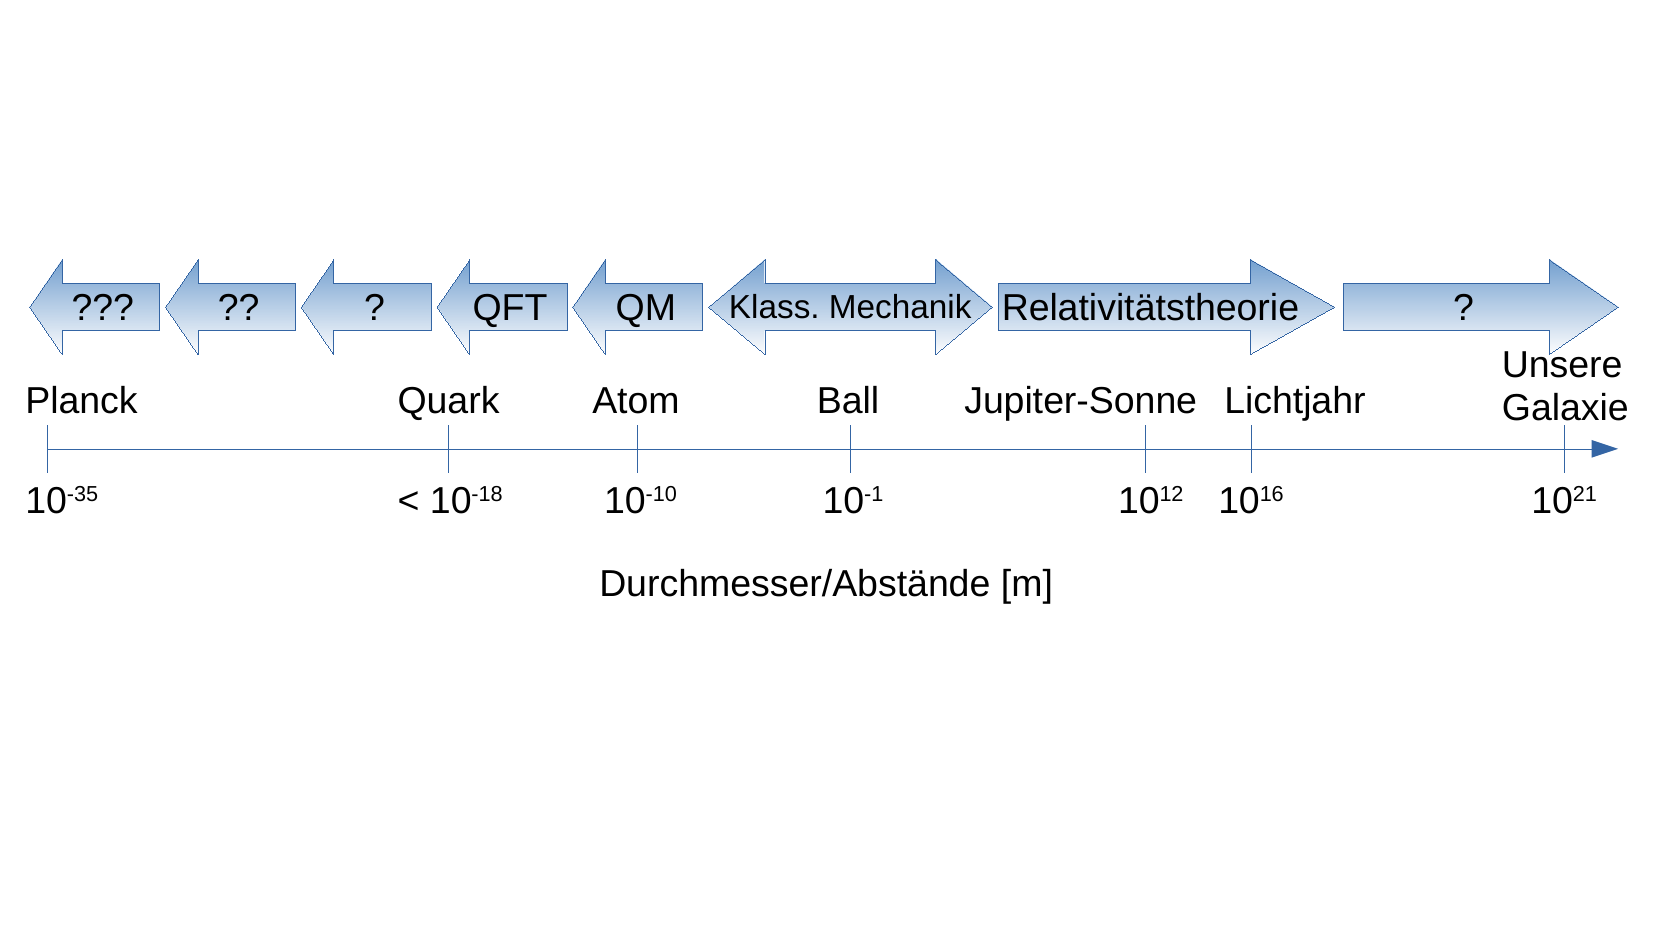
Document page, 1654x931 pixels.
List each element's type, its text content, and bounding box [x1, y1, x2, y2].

text_box 10-10 [589, 472, 692, 530]
text_box Lichtjahr [1213, 372, 1381, 429]
text_box QM [572, 259, 703, 355]
text_box ?? [165, 259, 296, 355]
text_box 1016 [1203, 472, 1299, 530]
text_box 10-1 [807, 472, 899, 530]
text_box Jupiter-Sonne [949, 372, 1213, 429]
text_box 10-35 [10, 472, 114, 530]
text_box Relativitätstheorie [998, 259, 1335, 355]
text_box ? [1343, 259, 1619, 355]
text_box Quark [382, 372, 515, 429]
text_box Durchmesser/Abstände [m] [584, 555, 1069, 615]
text_box Atom [577, 372, 695, 429]
text_box 1021 [1516, 472, 1612, 530]
text_box Planck [10, 372, 153, 429]
text_box 1012 [1103, 472, 1199, 530]
text_box Ball [802, 372, 894, 429]
text_box < 10-18 [382, 472, 518, 530]
text_box ??? [29, 259, 160, 355]
text_box QFT [437, 259, 568, 355]
text_box Unsere Galaxie [1487, 336, 1644, 436]
text_box ? [301, 259, 432, 355]
text_box Klass. Mechanik [708, 259, 993, 355]
